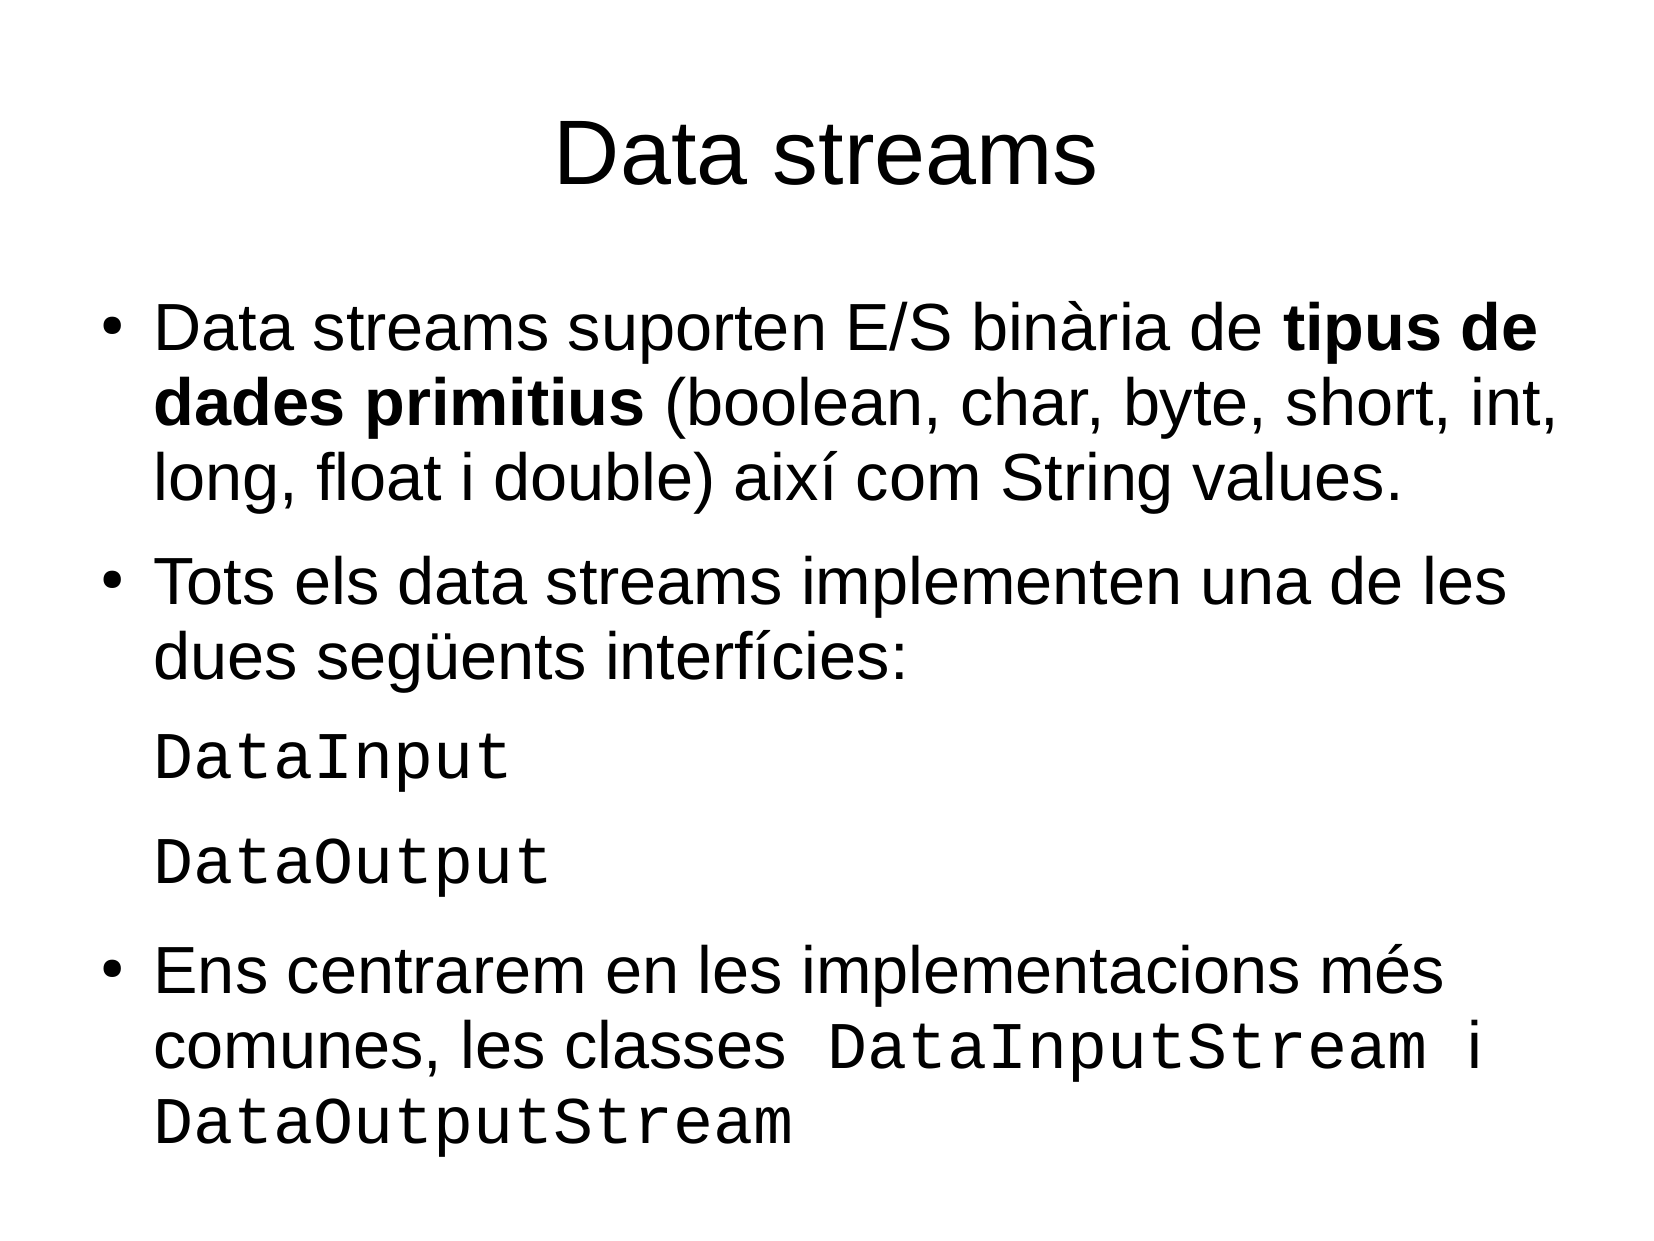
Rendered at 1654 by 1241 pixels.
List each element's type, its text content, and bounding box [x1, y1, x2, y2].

list Data streams suporten E/S binària de tipus de dades primitius (boolean, char, byte, short, int, long, float i double) així com String values. Tots els data streams implementen una de les dues següents interfícies: DataInput DataOutput Ens centrarem en les implementacions més comunes, les classes DataInputStream i DataOutputStream [82, 290, 1571, 1165]
title Data streams [82, 49, 1571, 257]
